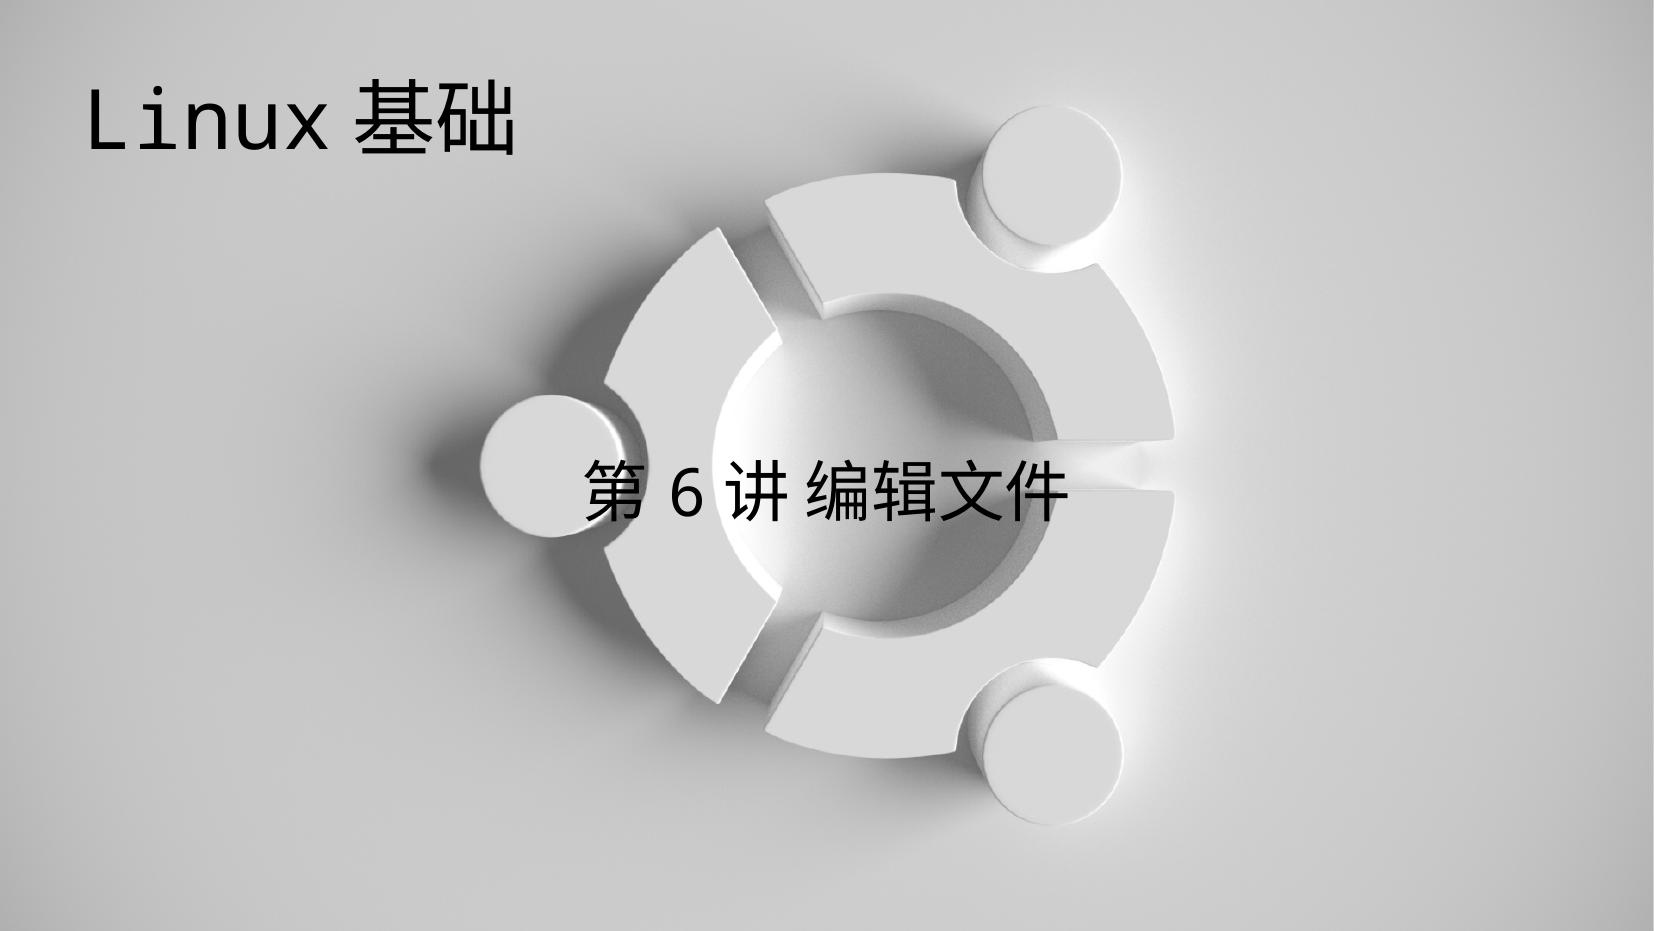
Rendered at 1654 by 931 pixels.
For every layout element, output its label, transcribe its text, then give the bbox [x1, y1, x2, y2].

picture [0, 0, 1654, 931]
subtitle 第6讲 编辑文件 [82, 217, 1571, 758]
title Linux基础 [82, 37, 1571, 189]
